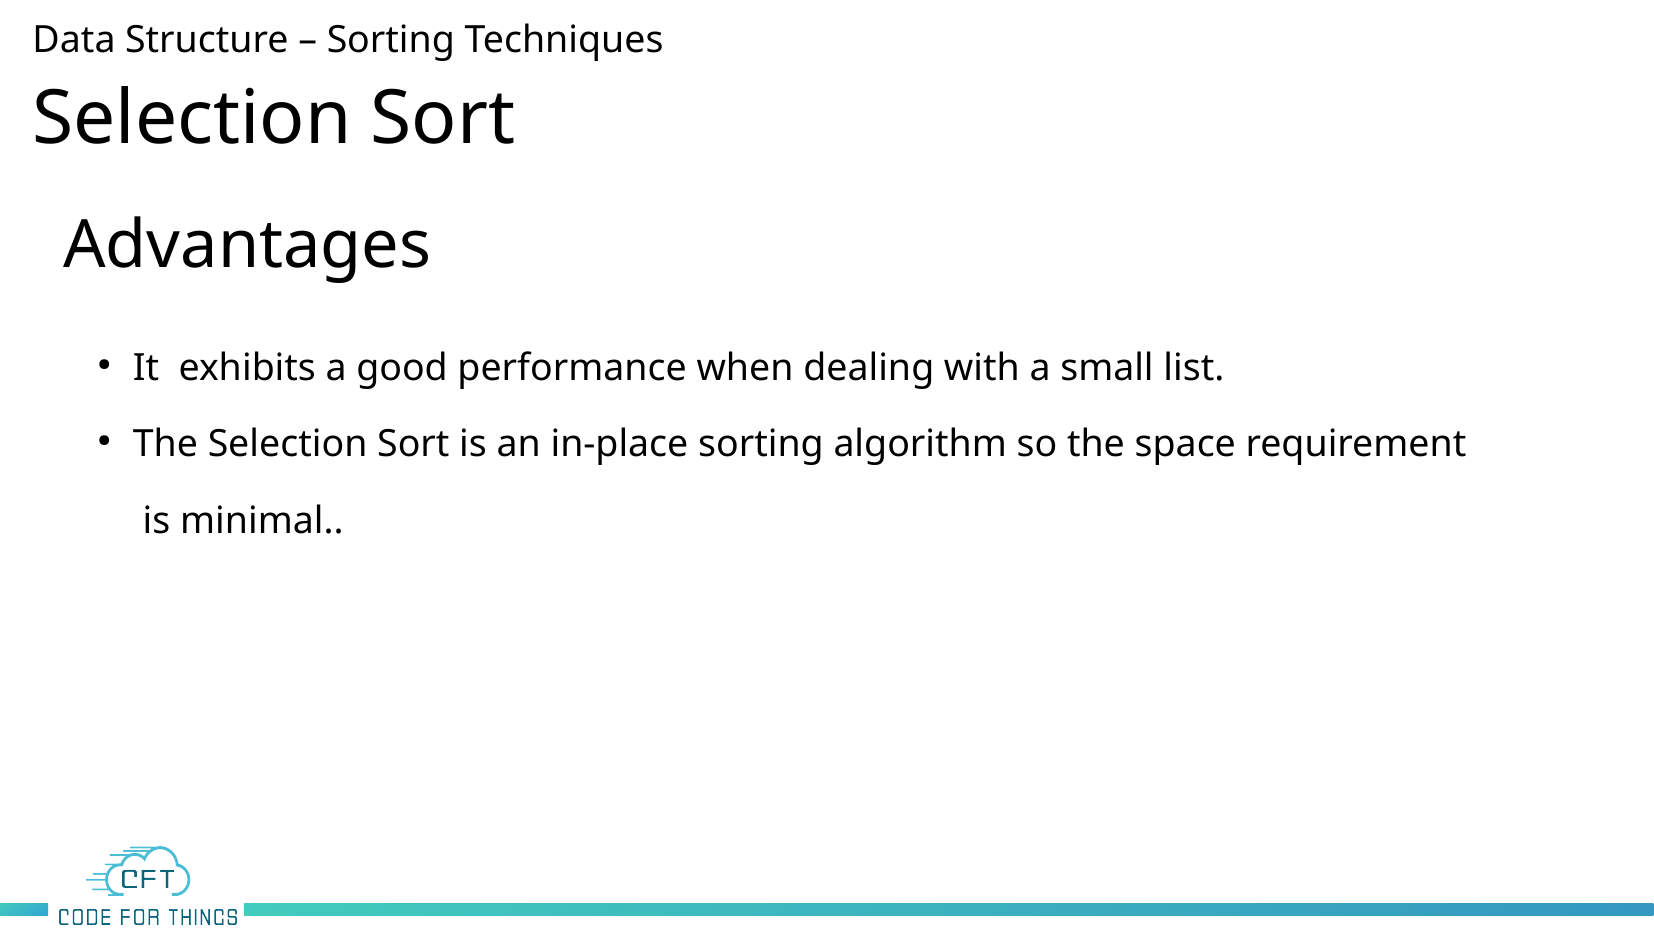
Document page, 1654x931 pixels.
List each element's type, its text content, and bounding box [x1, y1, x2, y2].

text_box It exhibits a good performance when dealing with a small list. The Selection Sort is an in-place sorting algorithm so the space requirement is minimal.. [82, 307, 1582, 518]
text_box Advantages [48, 188, 851, 292]
title Data Structure – Sorting Techniques Selection Sort [32, 12, 1184, 166]
picture [59, 846, 237, 925]
